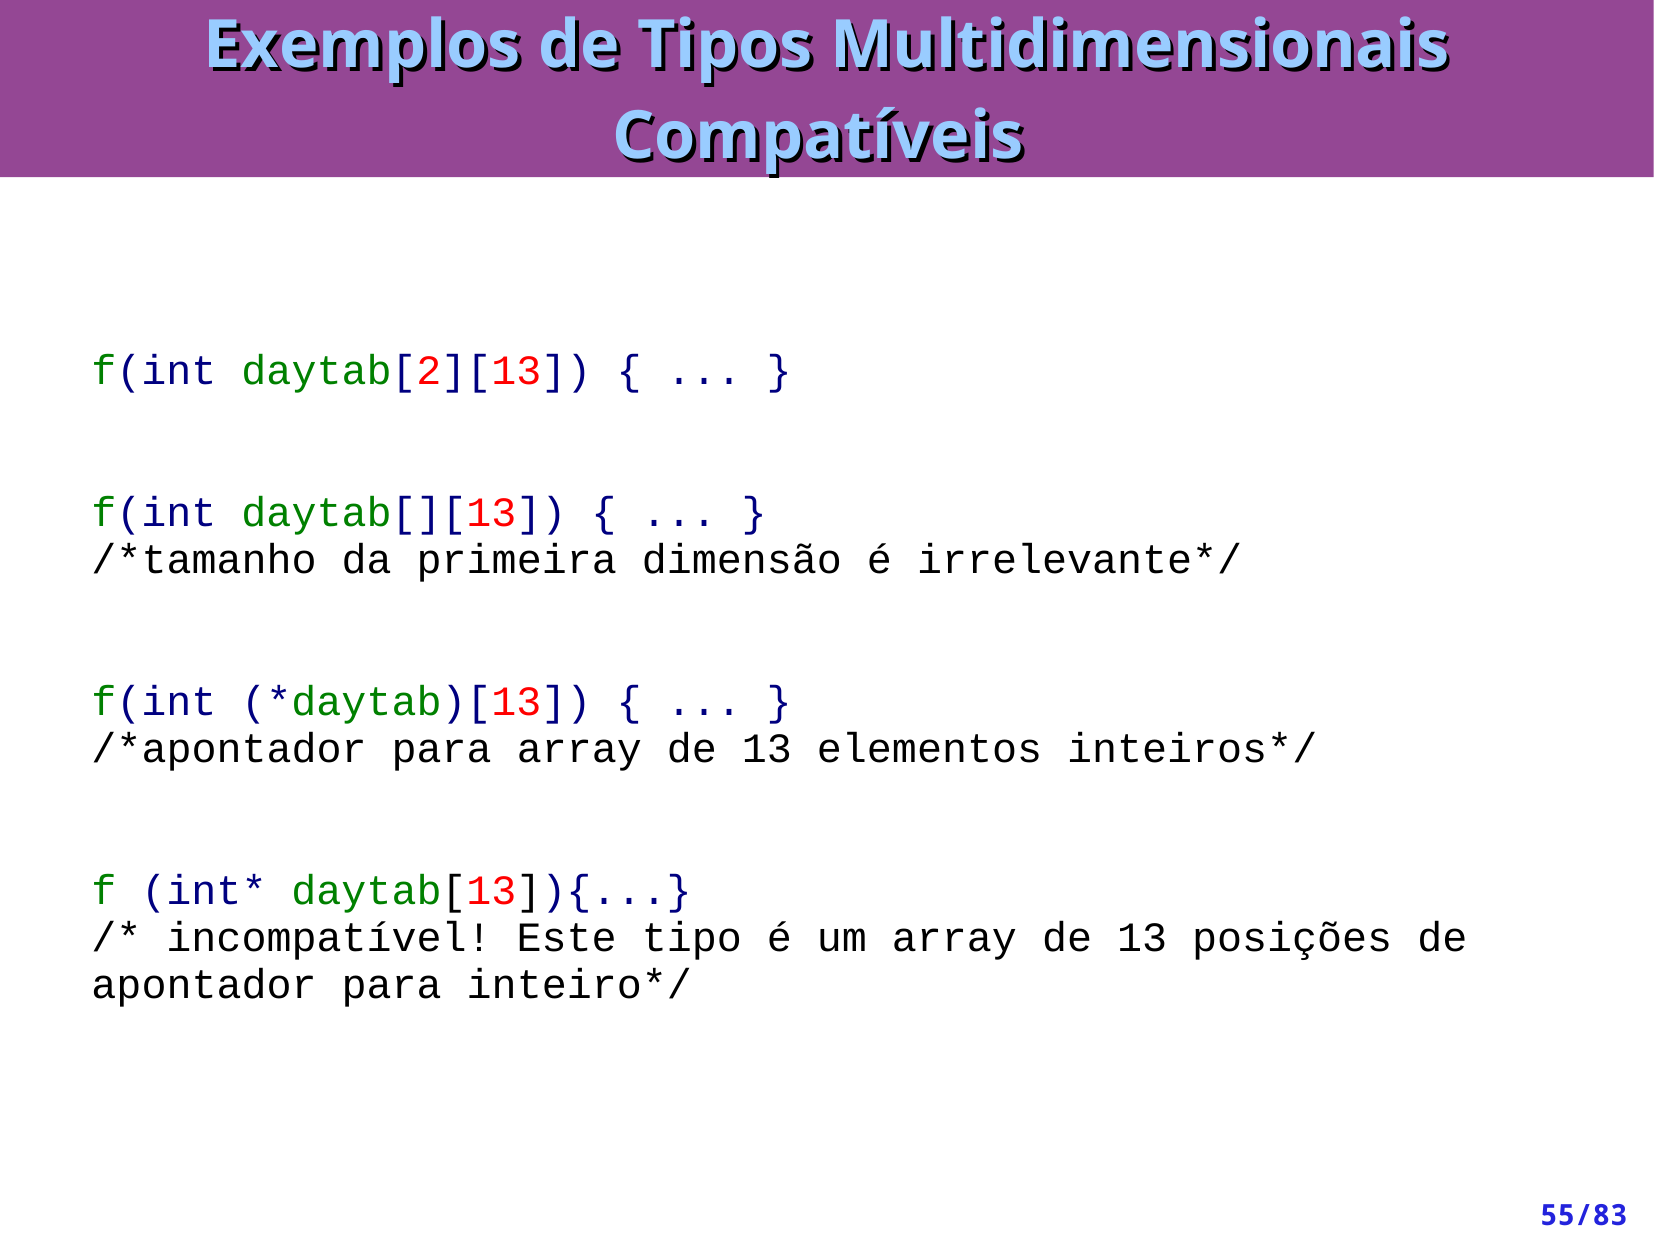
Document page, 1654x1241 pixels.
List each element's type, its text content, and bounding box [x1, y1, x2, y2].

title Exemplos de Tipos Multidimensionais Compatíveis [0, 0, 1654, 176]
text_box f(int daytab[2][13]) { ... } f(int daytab[][13]) { ... } /*tamanho da primeira dimensão é irrelevante*/ f(int (*daytab)[13]) { ... } /*apontador para array de 13 elementos inteiros*/ f (int* daytab[13]){...} /* incompatível! Este tipo é um array de 13 posições de apontador para inteiro*/ [76, 342, 1583, 1111]
